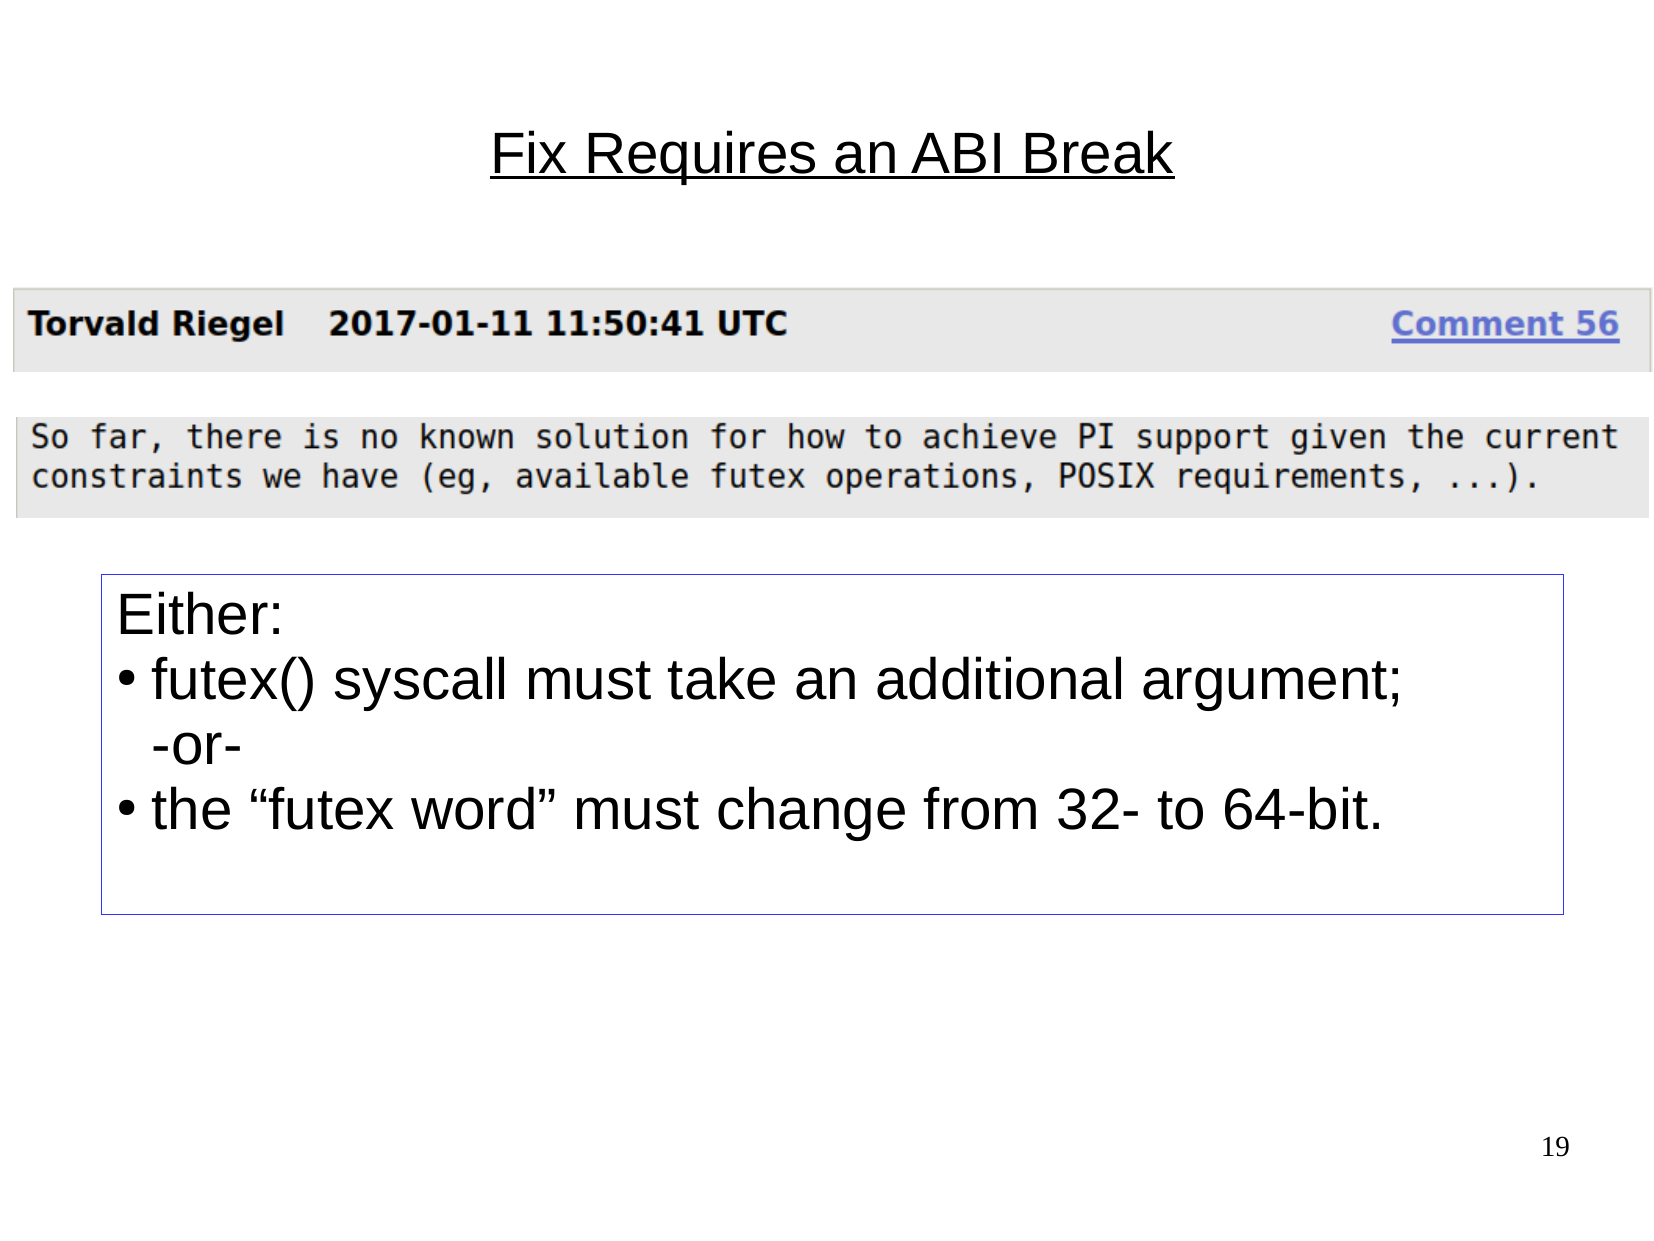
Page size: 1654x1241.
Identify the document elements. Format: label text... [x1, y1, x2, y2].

title Fix Requires an ABI Break [88, 49, 1577, 257]
picture [16, 417, 1649, 518]
picture [13, 287, 1653, 372]
text_box Either: futex() syscall must take an additional argument; -or- the “futex word” must change from 32- to 64-bit. [101, 574, 1564, 915]
